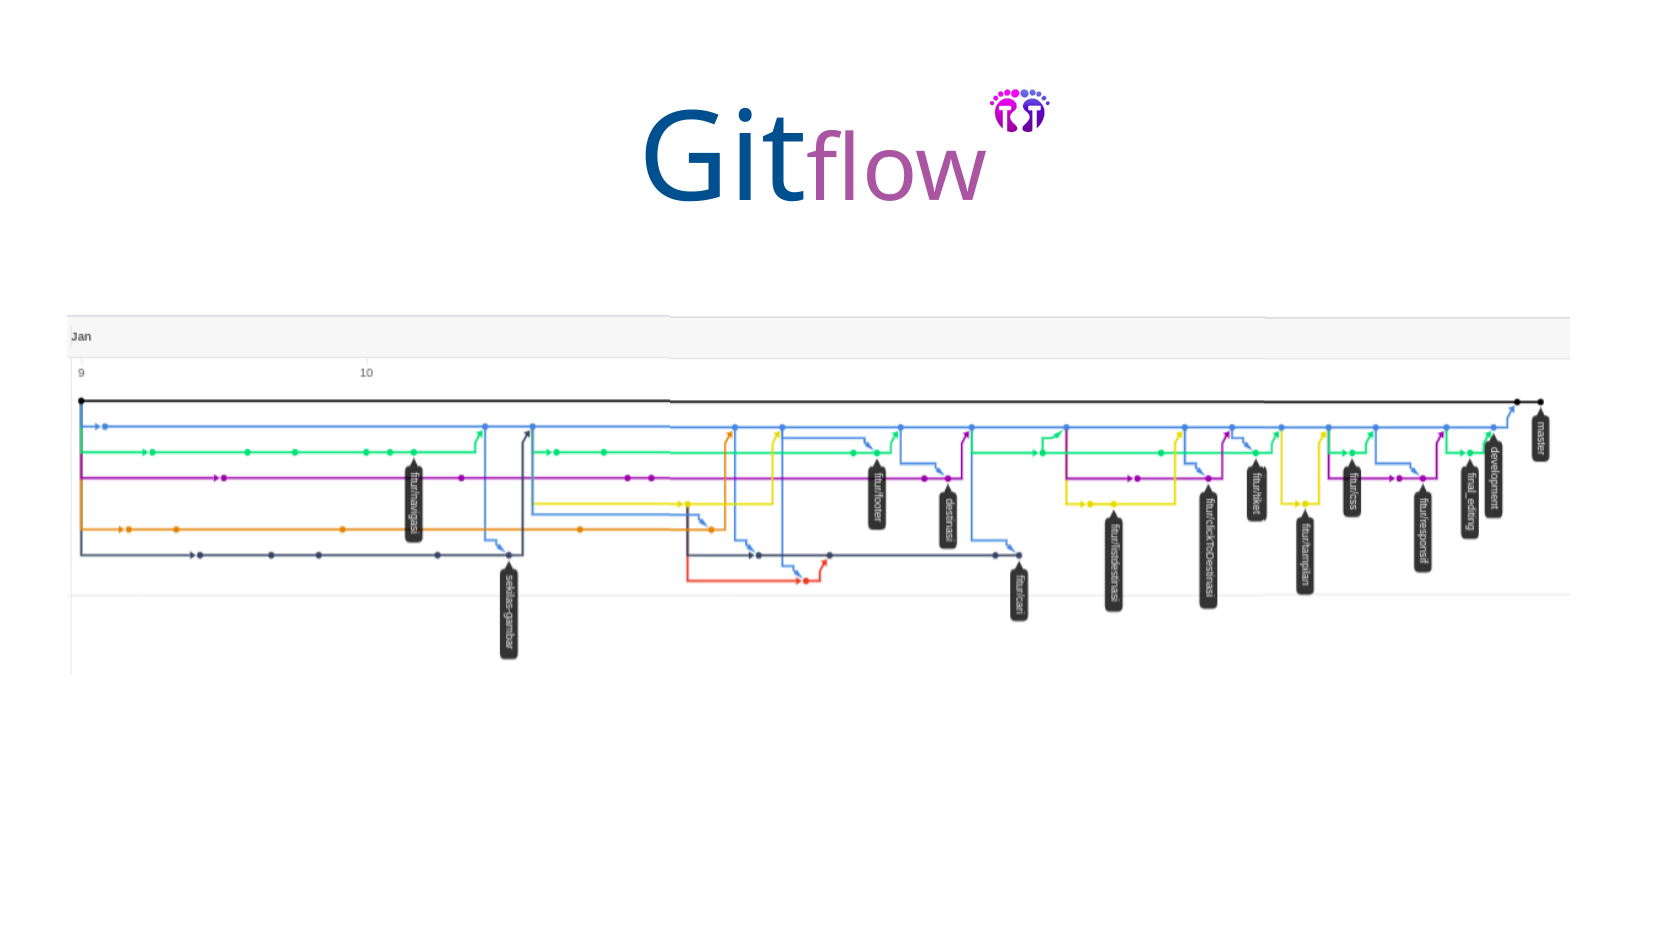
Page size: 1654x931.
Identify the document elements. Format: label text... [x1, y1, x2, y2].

picture [67, 314, 1570, 676]
title Gitflow [69, 73, 1558, 230]
picture [980, 84, 1059, 134]
